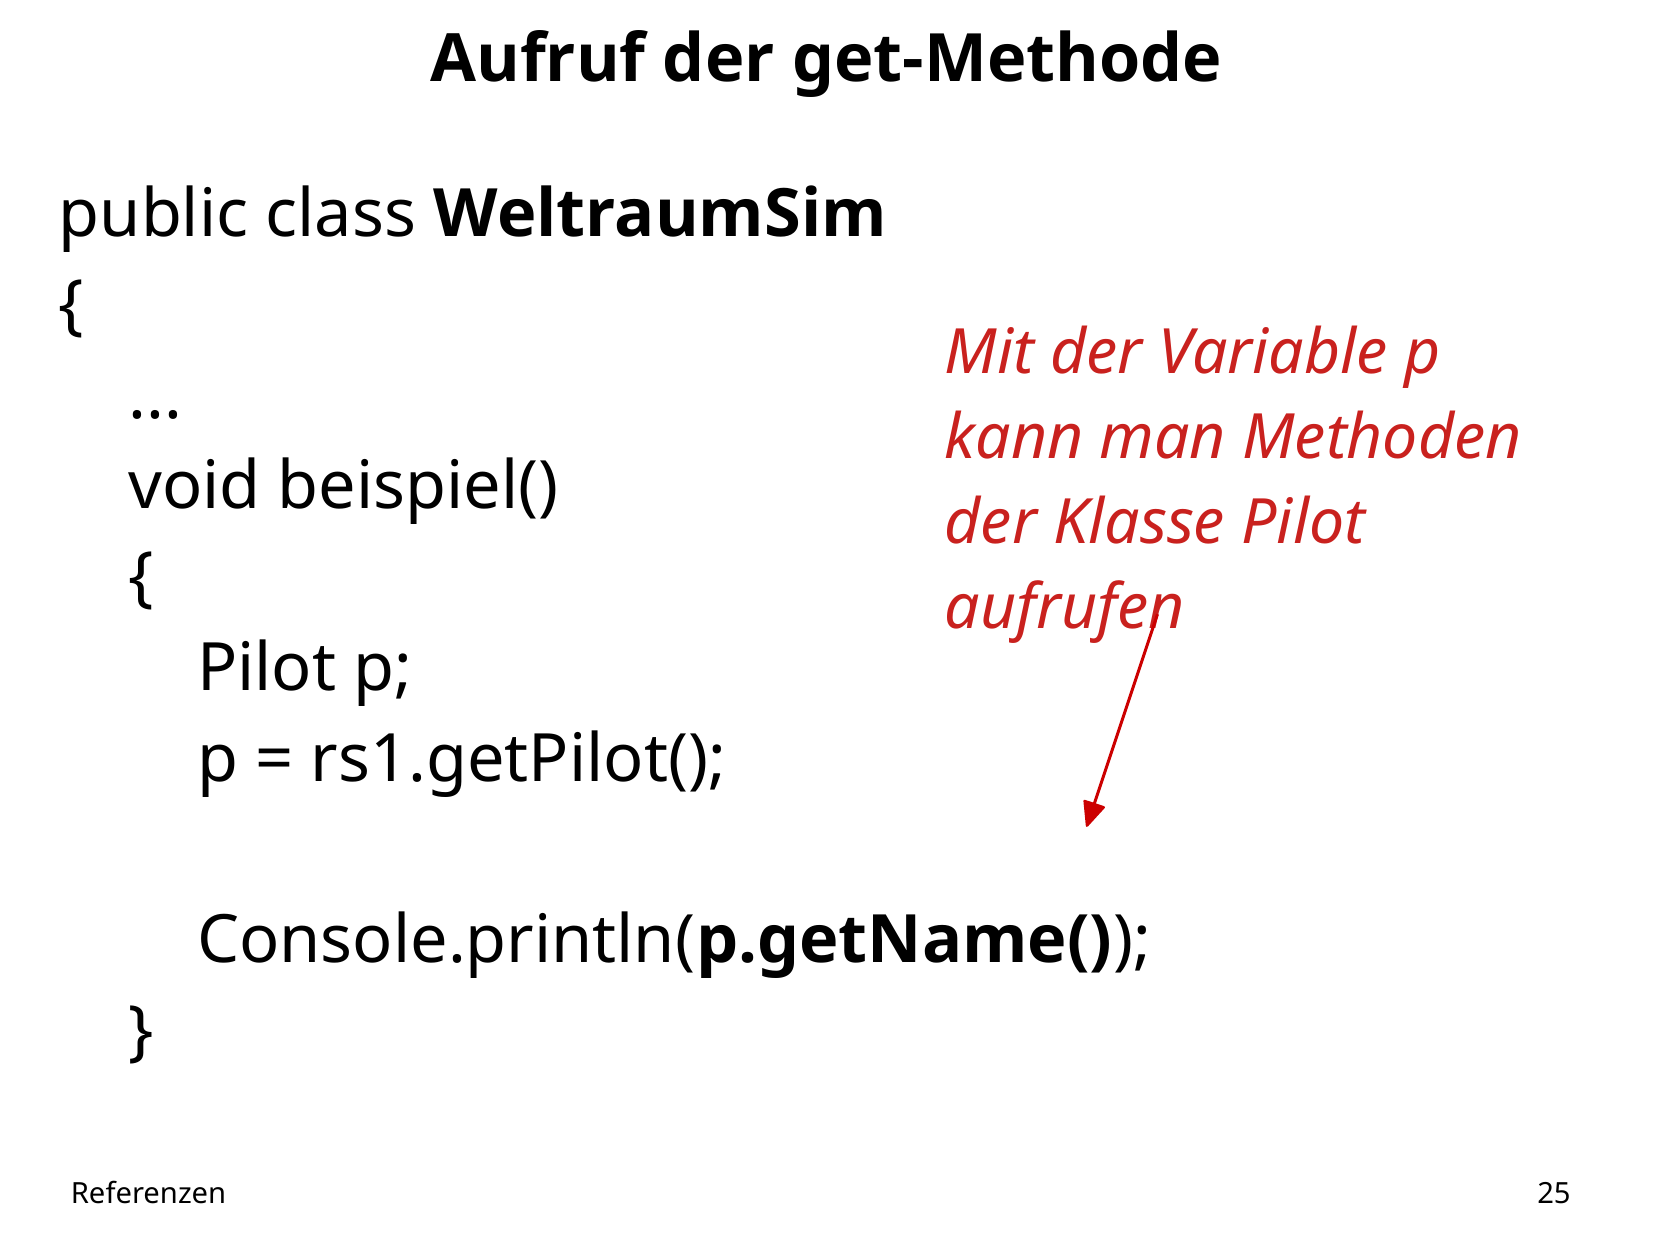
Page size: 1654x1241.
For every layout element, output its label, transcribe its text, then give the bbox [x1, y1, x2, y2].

list public class WeltraumSim { ... void beispiel() { Pilot p; p = rs1.getPilot(); Console.println(p.getName()); } [59, 165, 1630, 1146]
title Aufruf der get-Methode [0, 5, 1654, 107]
list Mit der Variable p kann man Methoden der Klasse Pilot aufrufen [944, 307, 1630, 1111]
